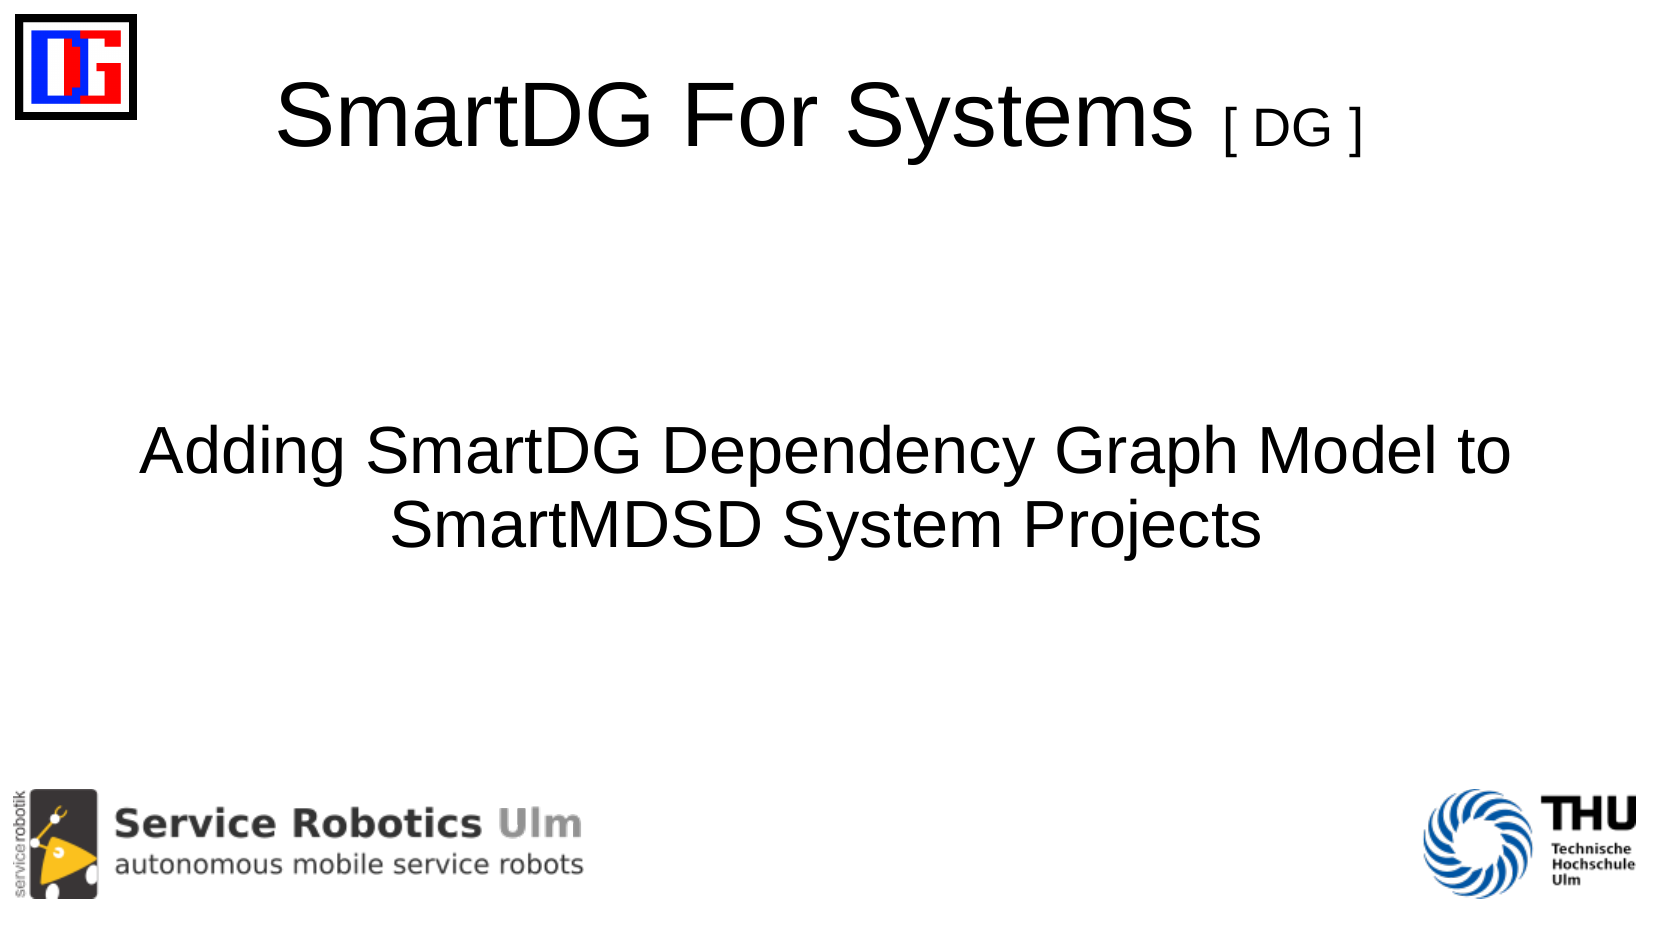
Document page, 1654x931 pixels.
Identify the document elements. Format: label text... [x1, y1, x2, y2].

picture [15, 14, 137, 121]
subtitle Adding SmartDG Dependency Graph Model to SmartMDSD System Projects [82, 217, 1571, 758]
picture [13, 789, 1636, 899]
title SmartDG For Systems [ DG ] [82, 37, 1571, 193]
